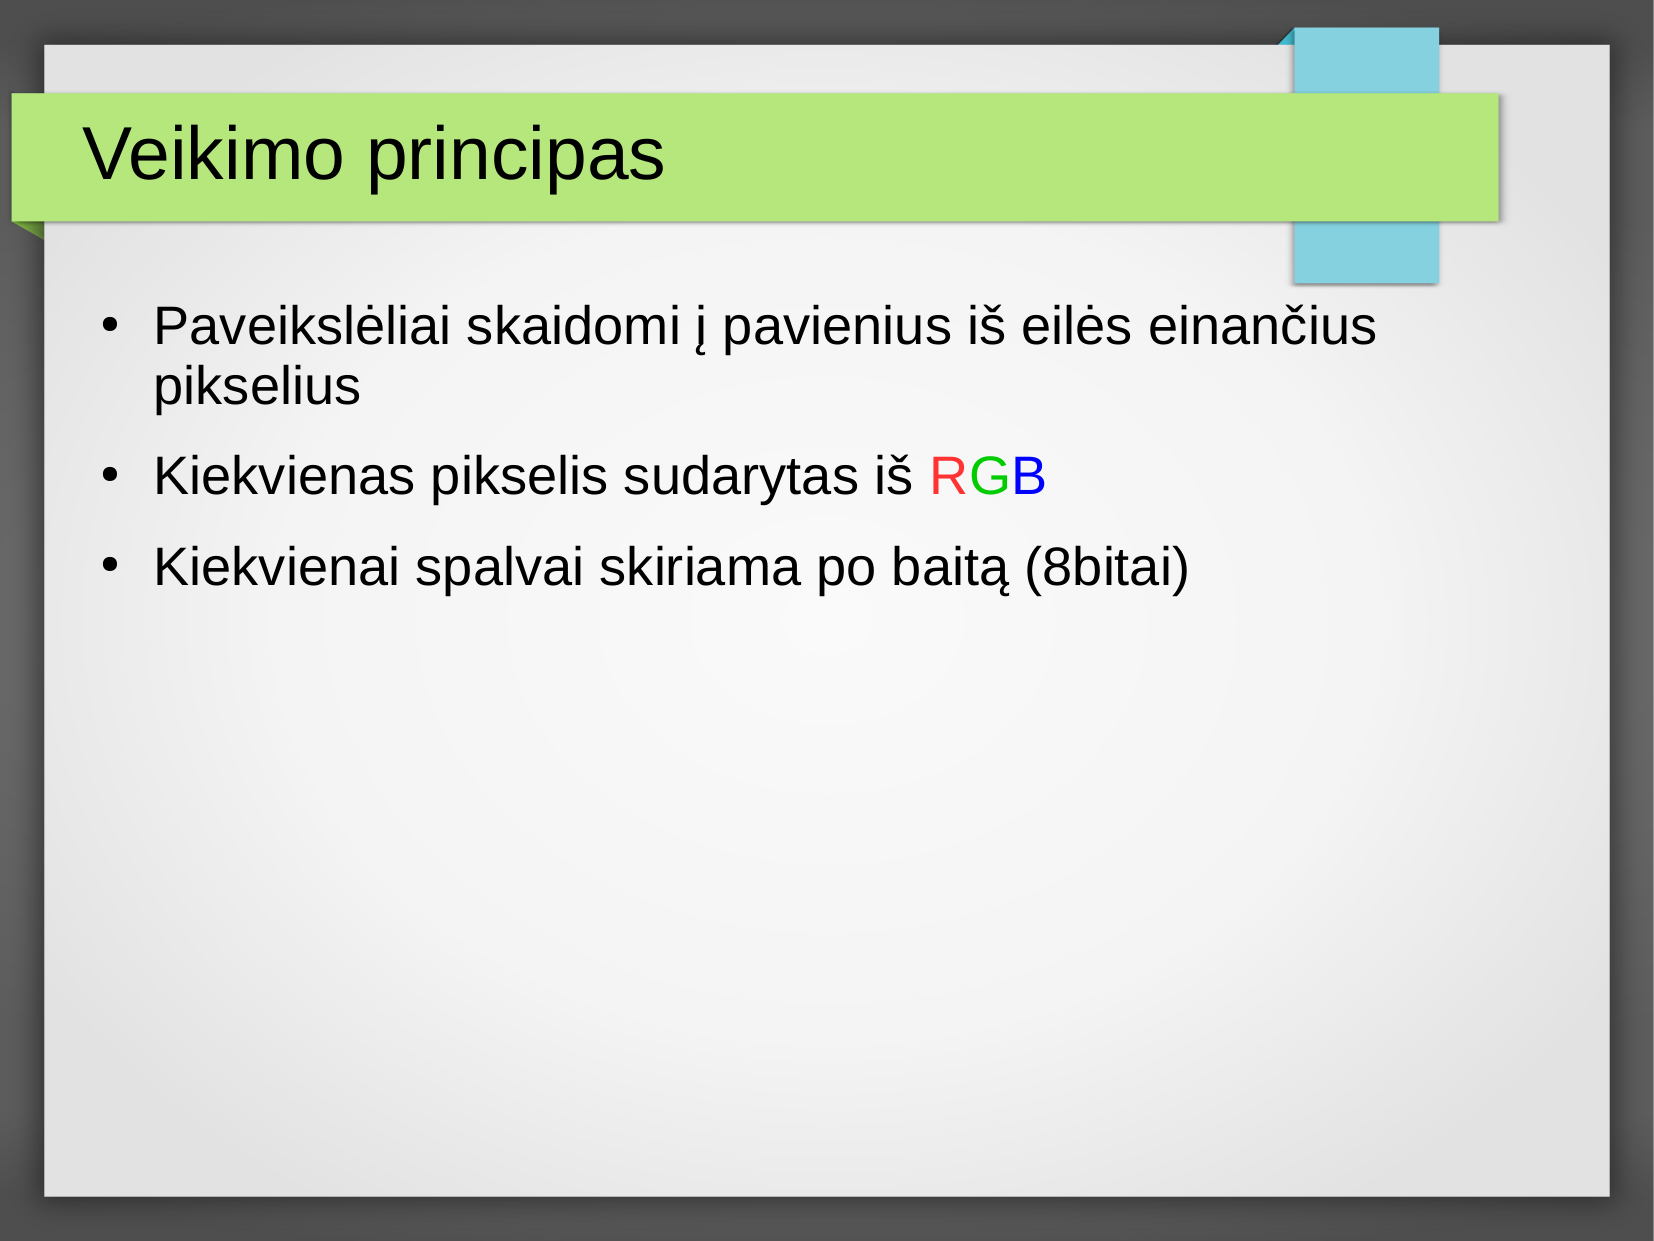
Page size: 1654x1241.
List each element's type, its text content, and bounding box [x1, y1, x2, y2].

picture [0, 0, 1654, 1241]
title Veikimo principas [82, 94, 1264, 213]
list Paveikslėliai skaidomi į pavienius iš eilės einančius pikselius Kiekvienas pikselis sudarytas iš RGB Kiekvienai spalvai skiriama po baitą (8bitai) [82, 295, 1571, 1015]
